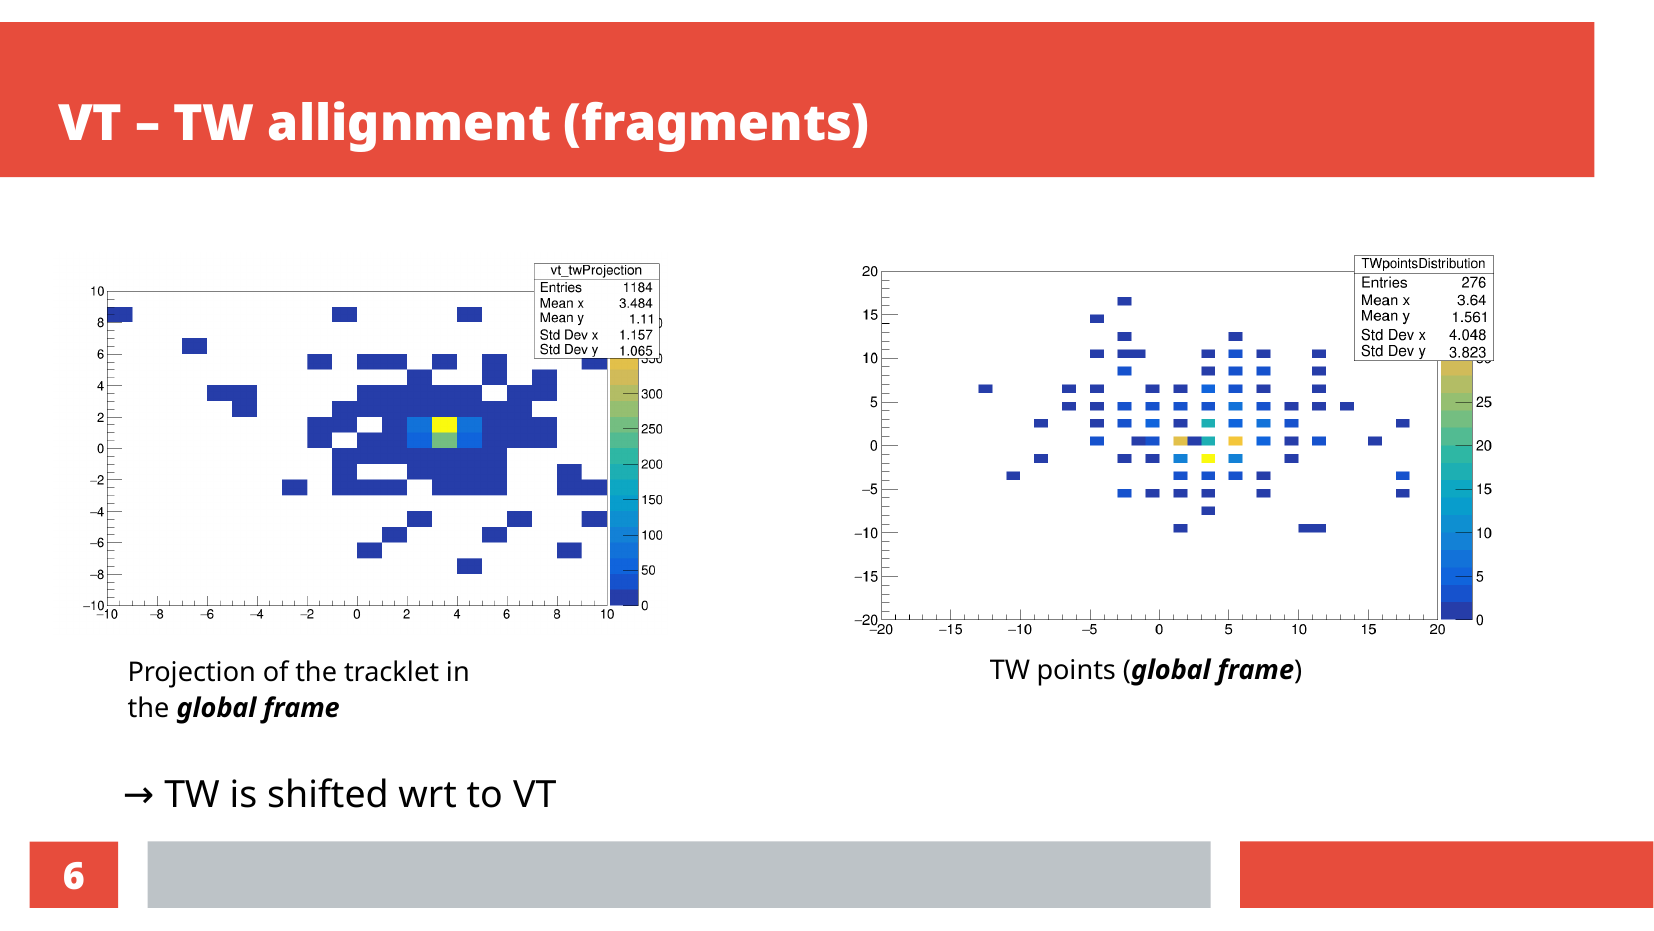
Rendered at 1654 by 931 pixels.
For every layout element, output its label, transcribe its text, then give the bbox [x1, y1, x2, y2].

text_box Projection of the tracklet in the global frame [113, 644, 1094, 723]
text_box TW points (global frame) [975, 643, 1654, 702]
picture [837, 233, 1505, 654]
text_box → TW is shifted wrt to VT [108, 760, 630, 819]
title VT – TW allignment (fragments) [58, 44, 1594, 156]
picture [53, 252, 668, 635]
